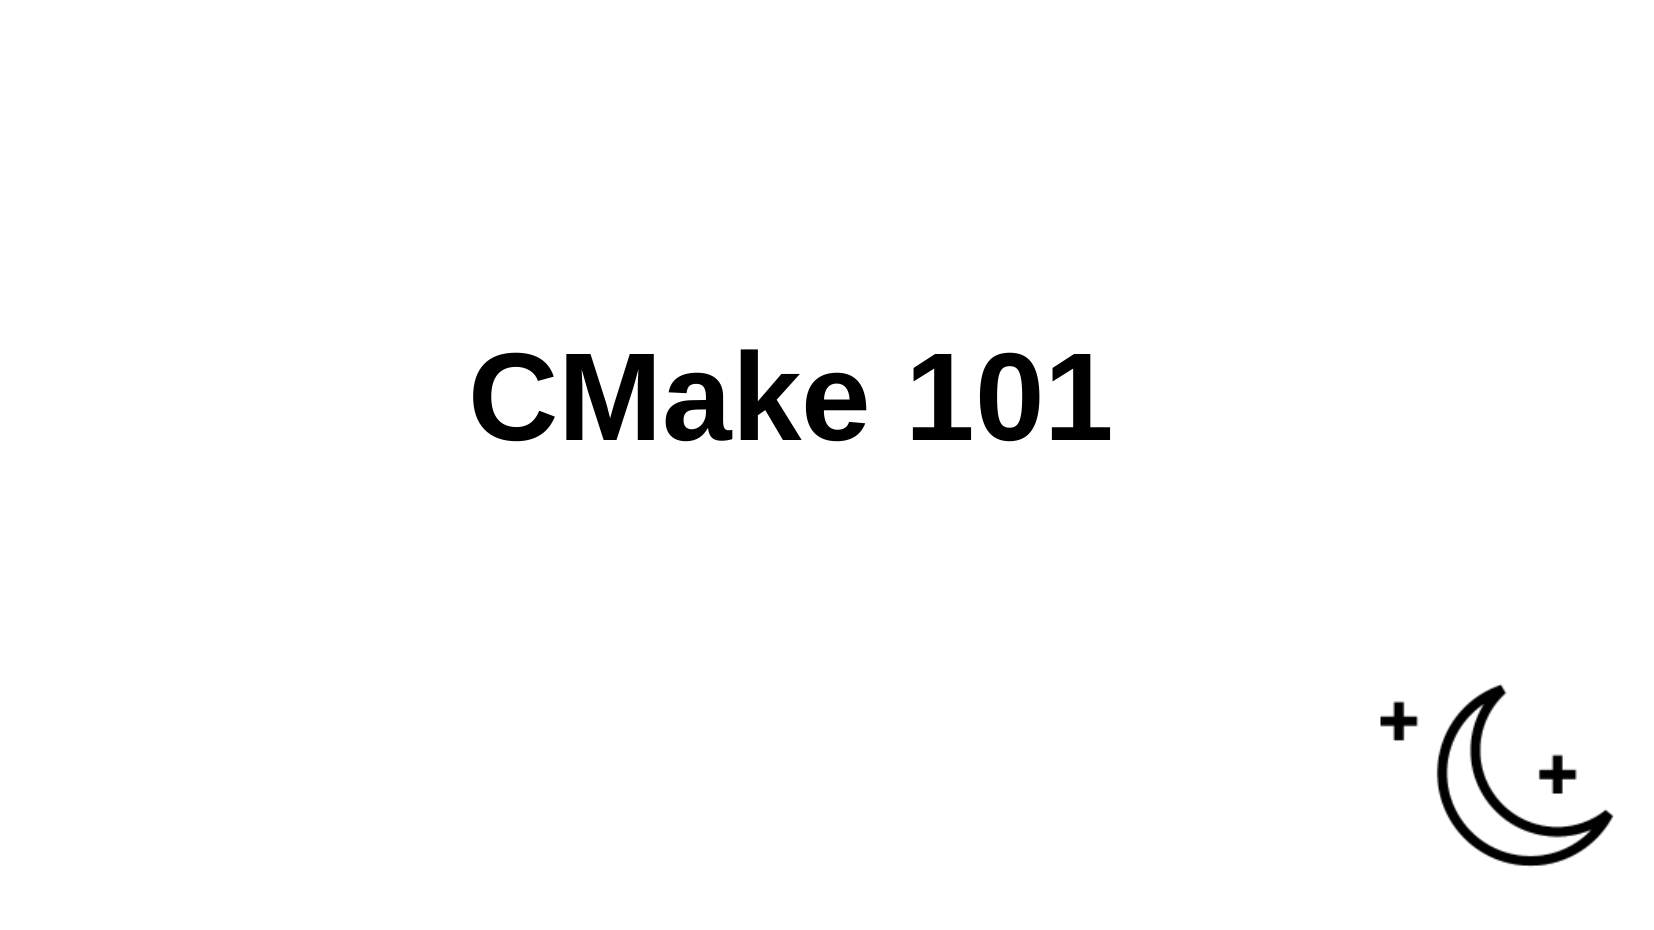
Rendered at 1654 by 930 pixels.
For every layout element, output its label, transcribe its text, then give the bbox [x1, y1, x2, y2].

subtitle CMake 1011 [82, 36, 1571, 757]
picture [1340, 617, 1654, 930]
